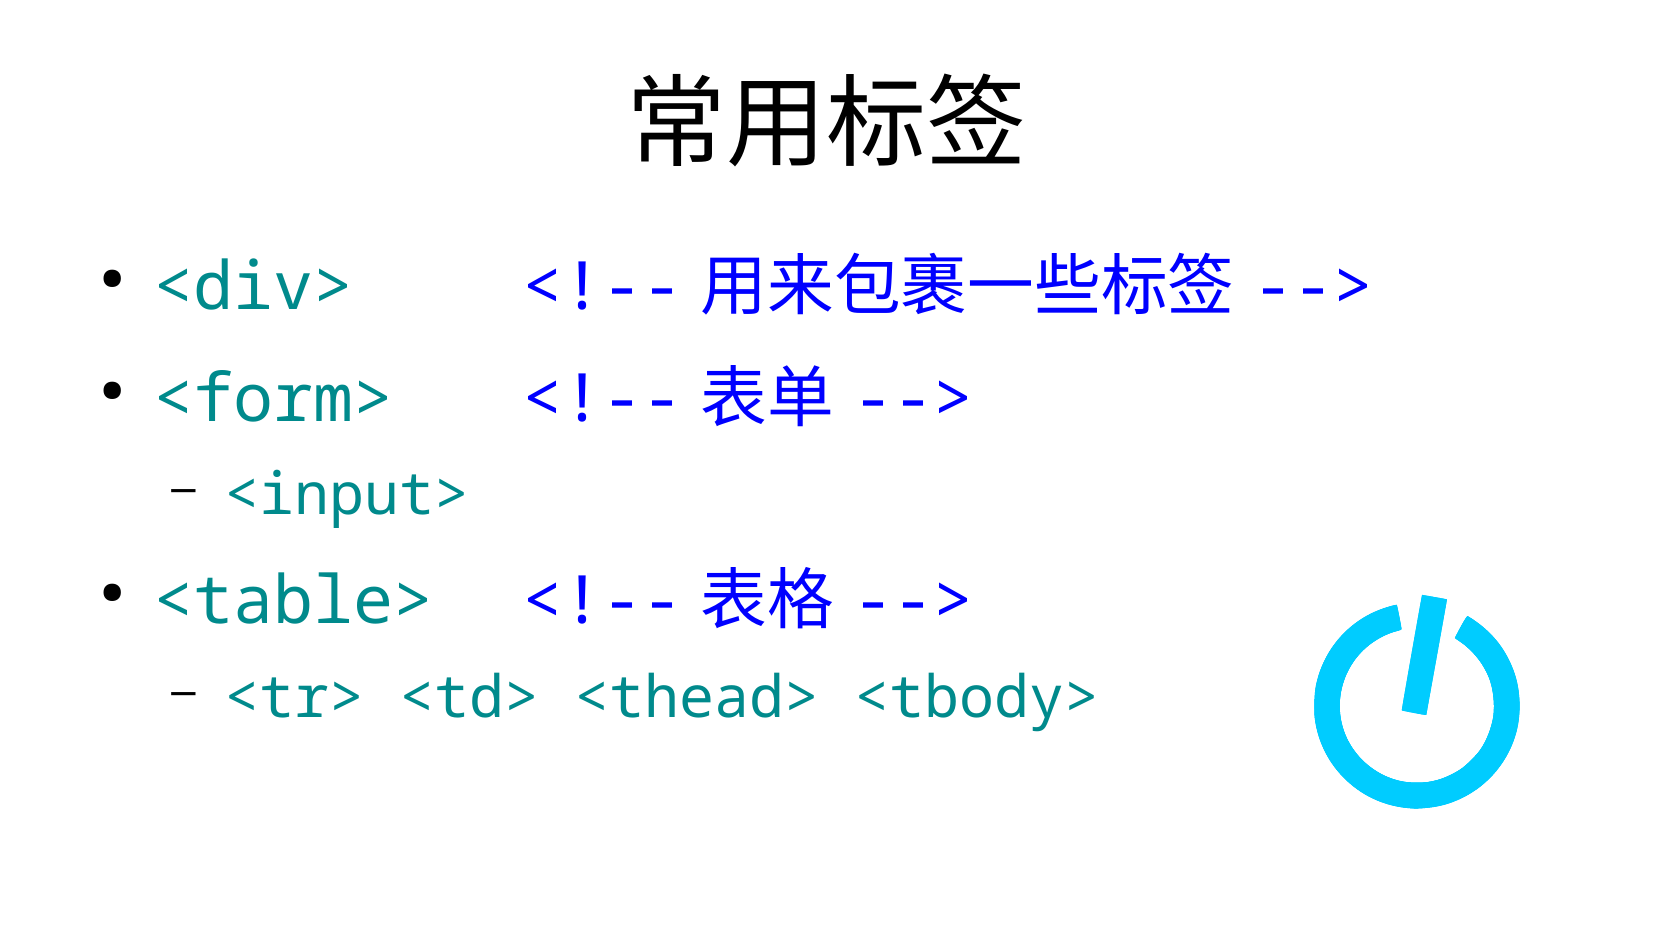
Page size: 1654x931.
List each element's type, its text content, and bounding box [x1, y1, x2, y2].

list <div> <!--用来包裹一些标签--> <form> <!--表单--> <input> <table> <!--表格--> <tr> <td> <thead> <tbody> [82, 217, 1571, 756]
title 常用标签 [82, 37, 1571, 193]
